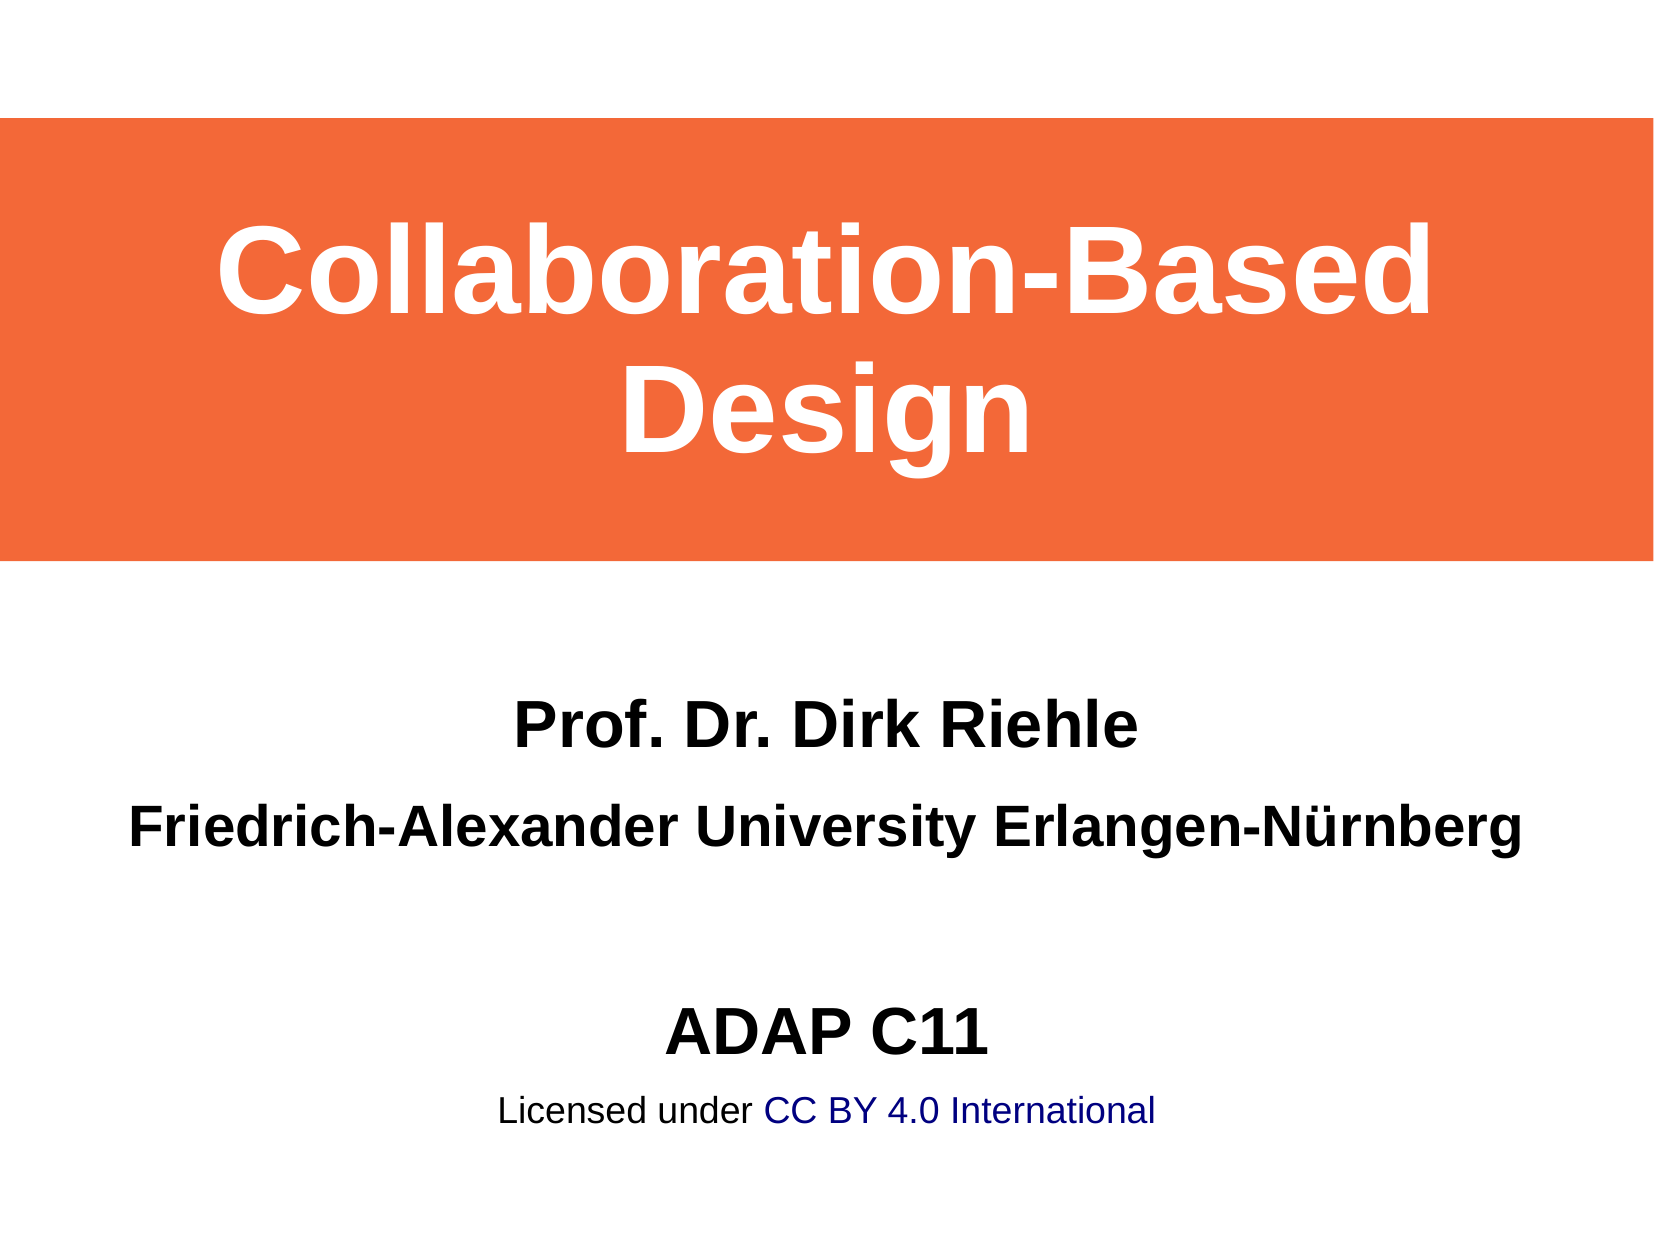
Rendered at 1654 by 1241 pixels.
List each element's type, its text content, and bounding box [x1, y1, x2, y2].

title Collaboration-Based Design [0, 118, 1654, 562]
subtitle Prof. Dr. Dirk Riehle Friedrich-Alexander University Erlangen-Nürnberg ADAP C11 Licensed under CC BY 4.0 International [29, 590, 1625, 1182]
